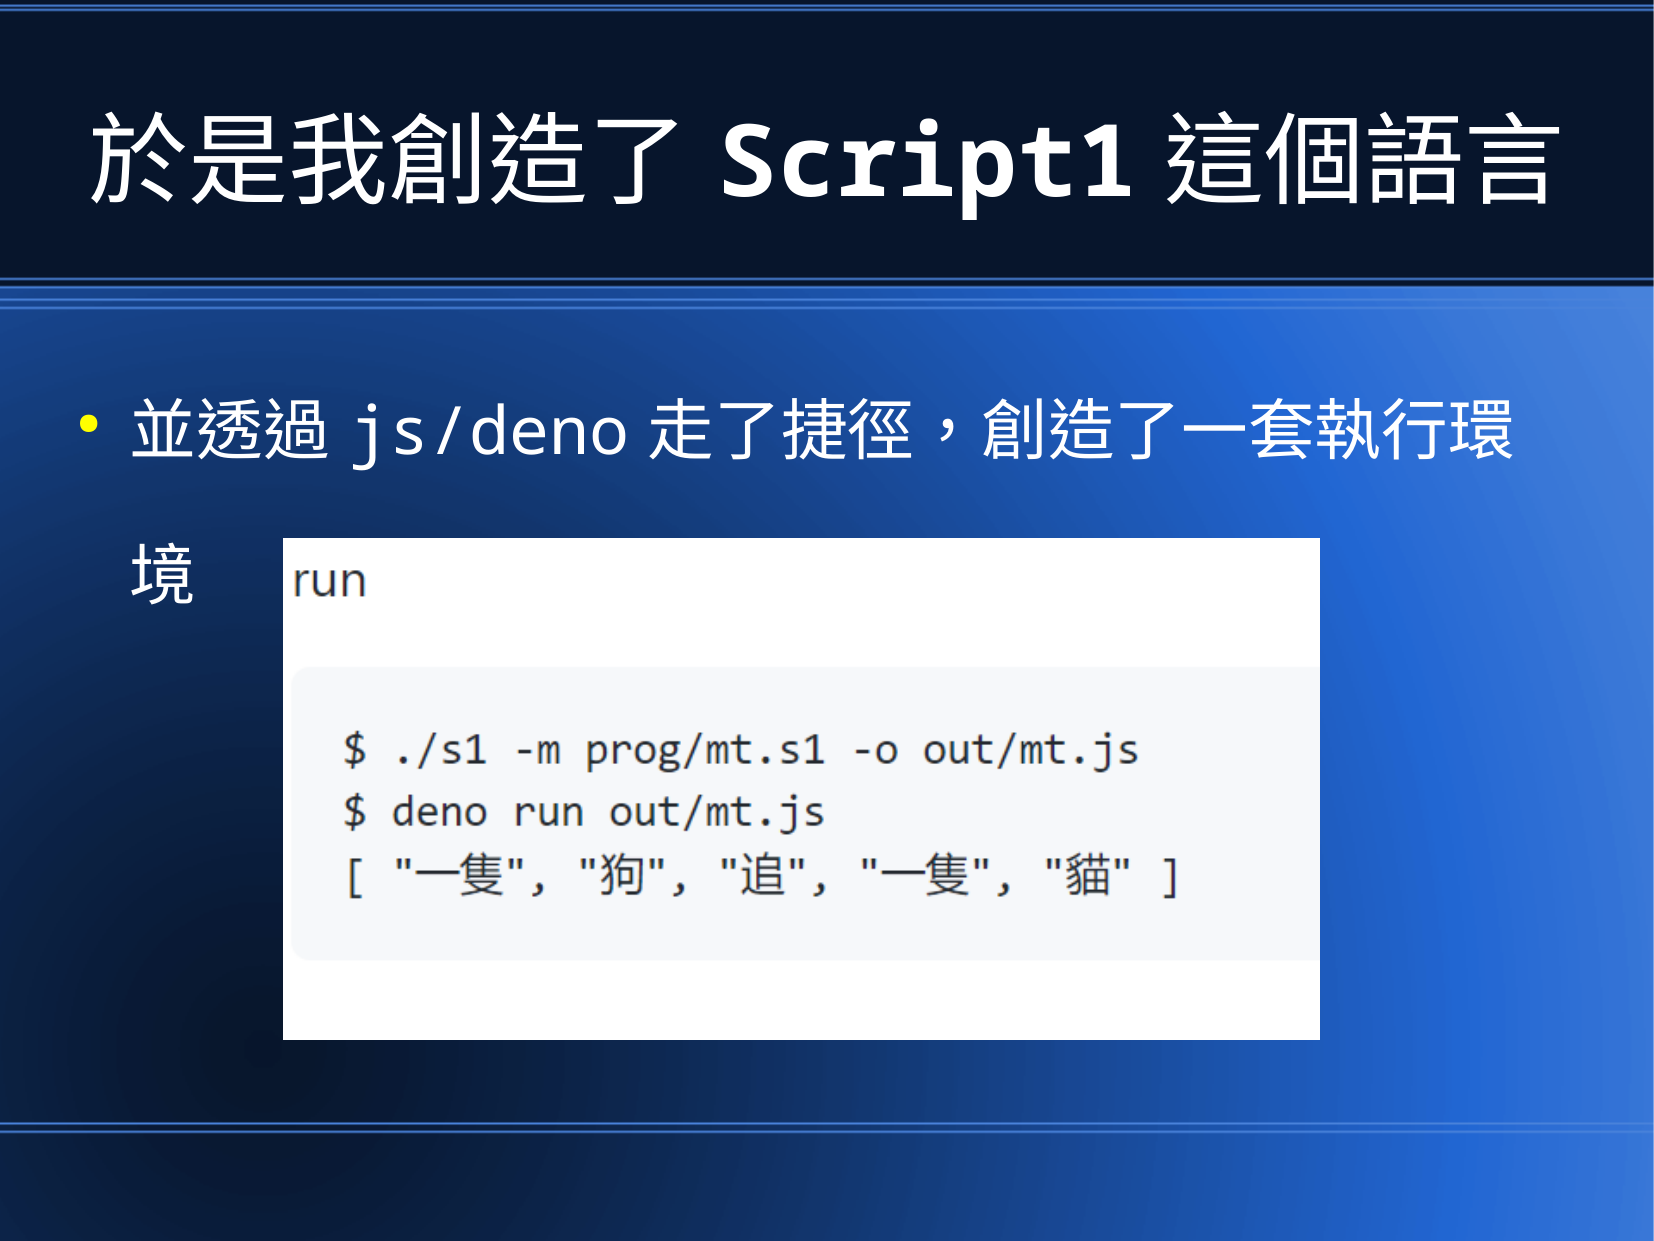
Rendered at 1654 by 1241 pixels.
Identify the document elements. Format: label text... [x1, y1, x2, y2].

list 並透過js/deno走了捷徑，創造了一套執行環境 [59, 328, 1548, 1241]
picture [0, 0, 1654, 1241]
title 於是我創造了Script1這個語言 [82, 49, 1571, 257]
picture [283, 538, 1320, 1040]
